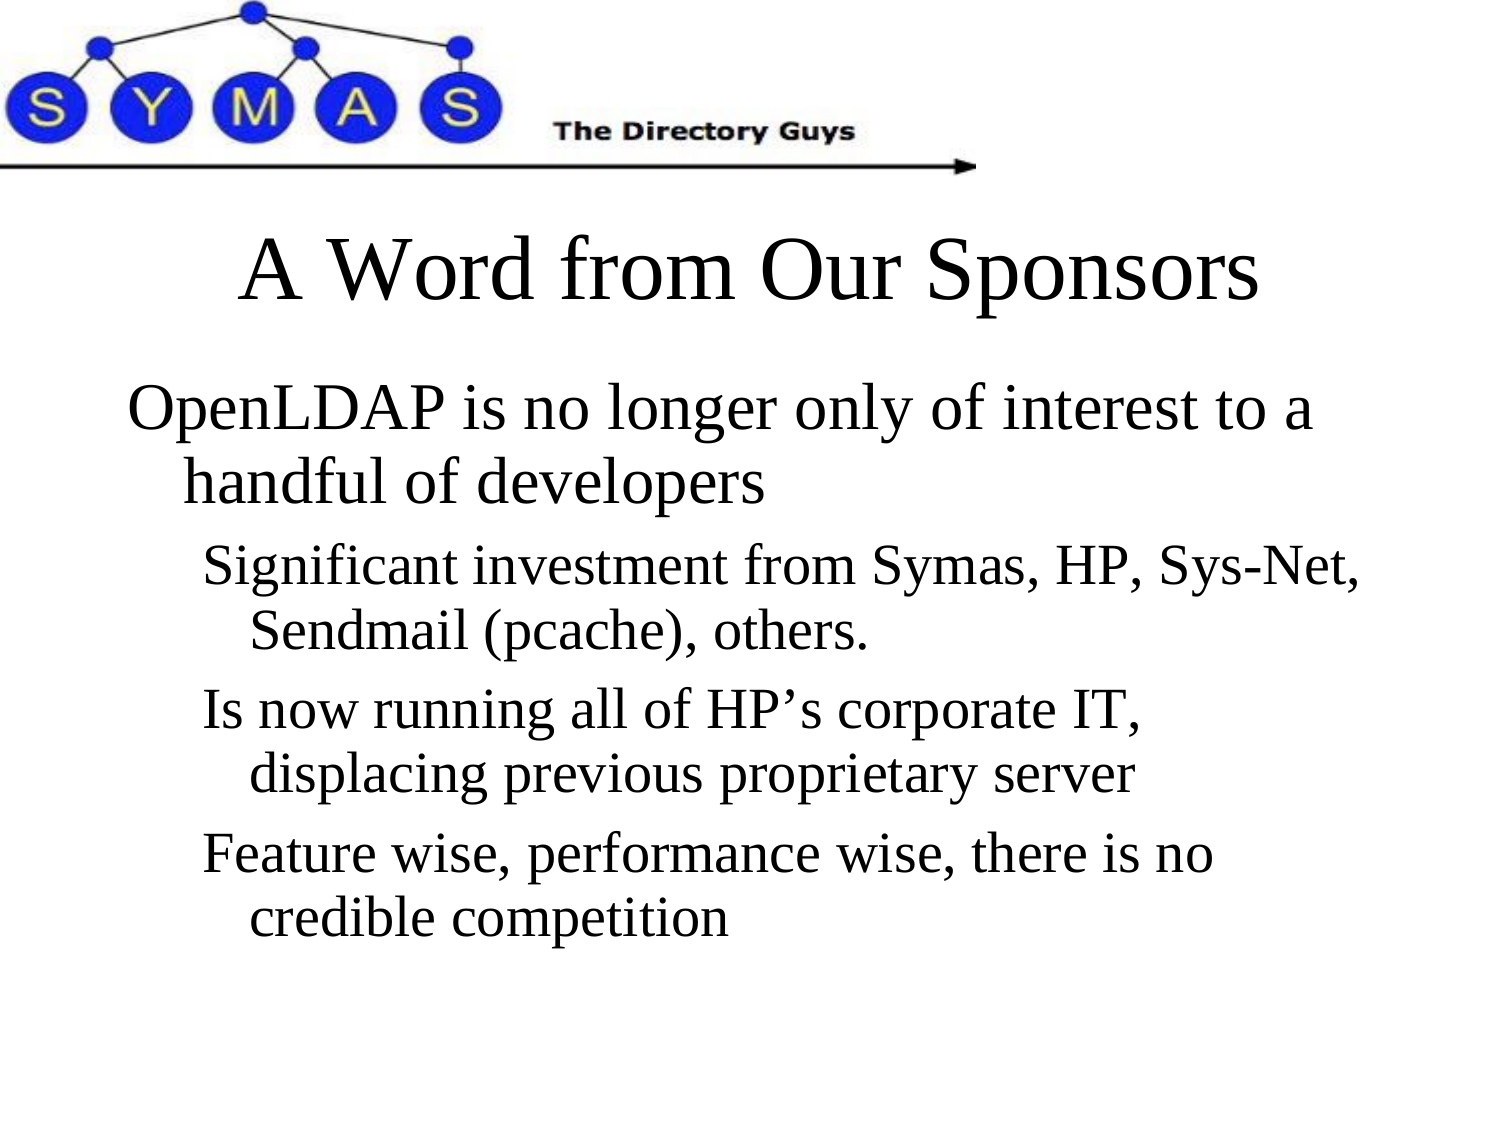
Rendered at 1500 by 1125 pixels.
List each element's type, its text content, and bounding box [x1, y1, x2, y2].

title A Word from Our Sponsors [112, 187, 1388, 351]
picture [0, 0, 976, 188]
list OpenLDAP is no longer only of interest to a handful of developers Significant investment from Symas, HP, Sys-Net, Sendmail (pcache), others. Is now running all of HP’s corporate IT, displacing previous proprietary server Feature wise, performance wise, there is no credible competition [112, 362, 1388, 1038]
